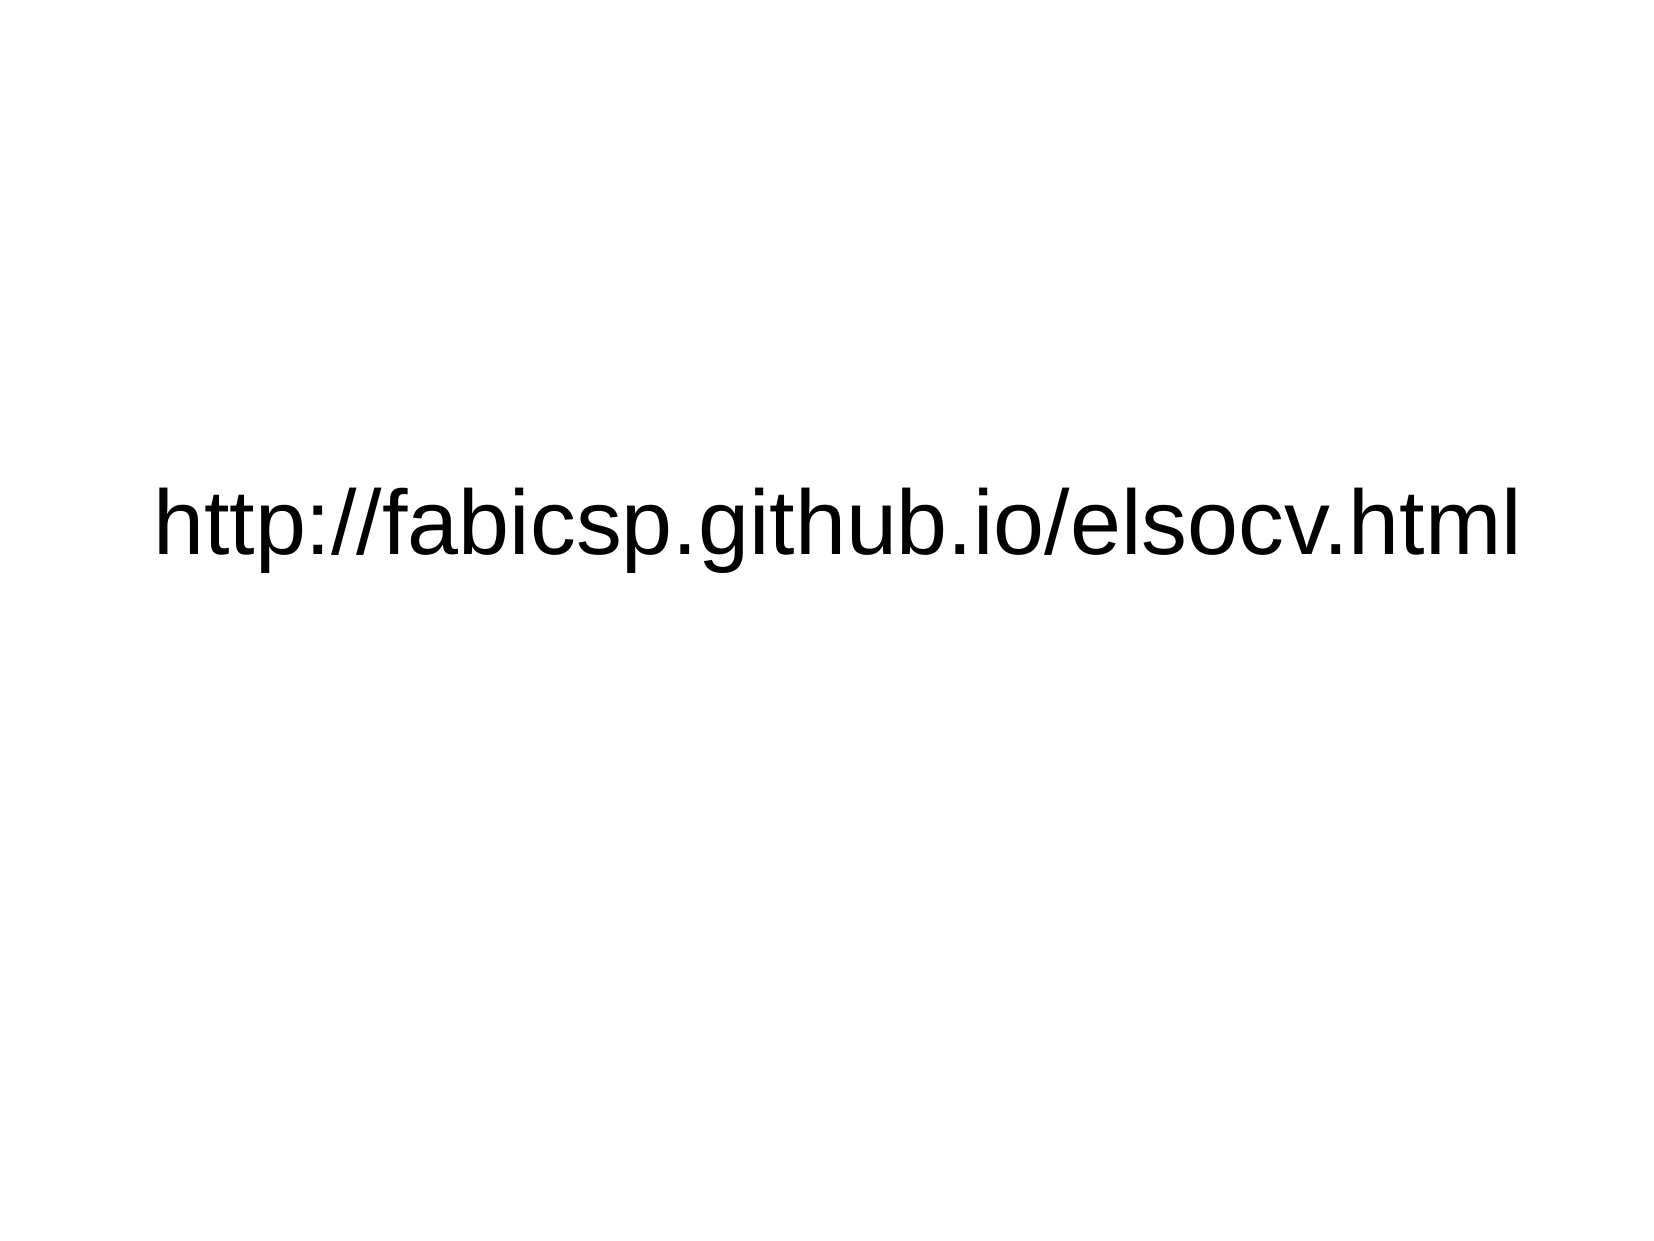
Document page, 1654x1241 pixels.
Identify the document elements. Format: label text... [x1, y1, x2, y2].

title http://fabicsp.github.io/elsocv.html [94, 418, 1583, 626]
